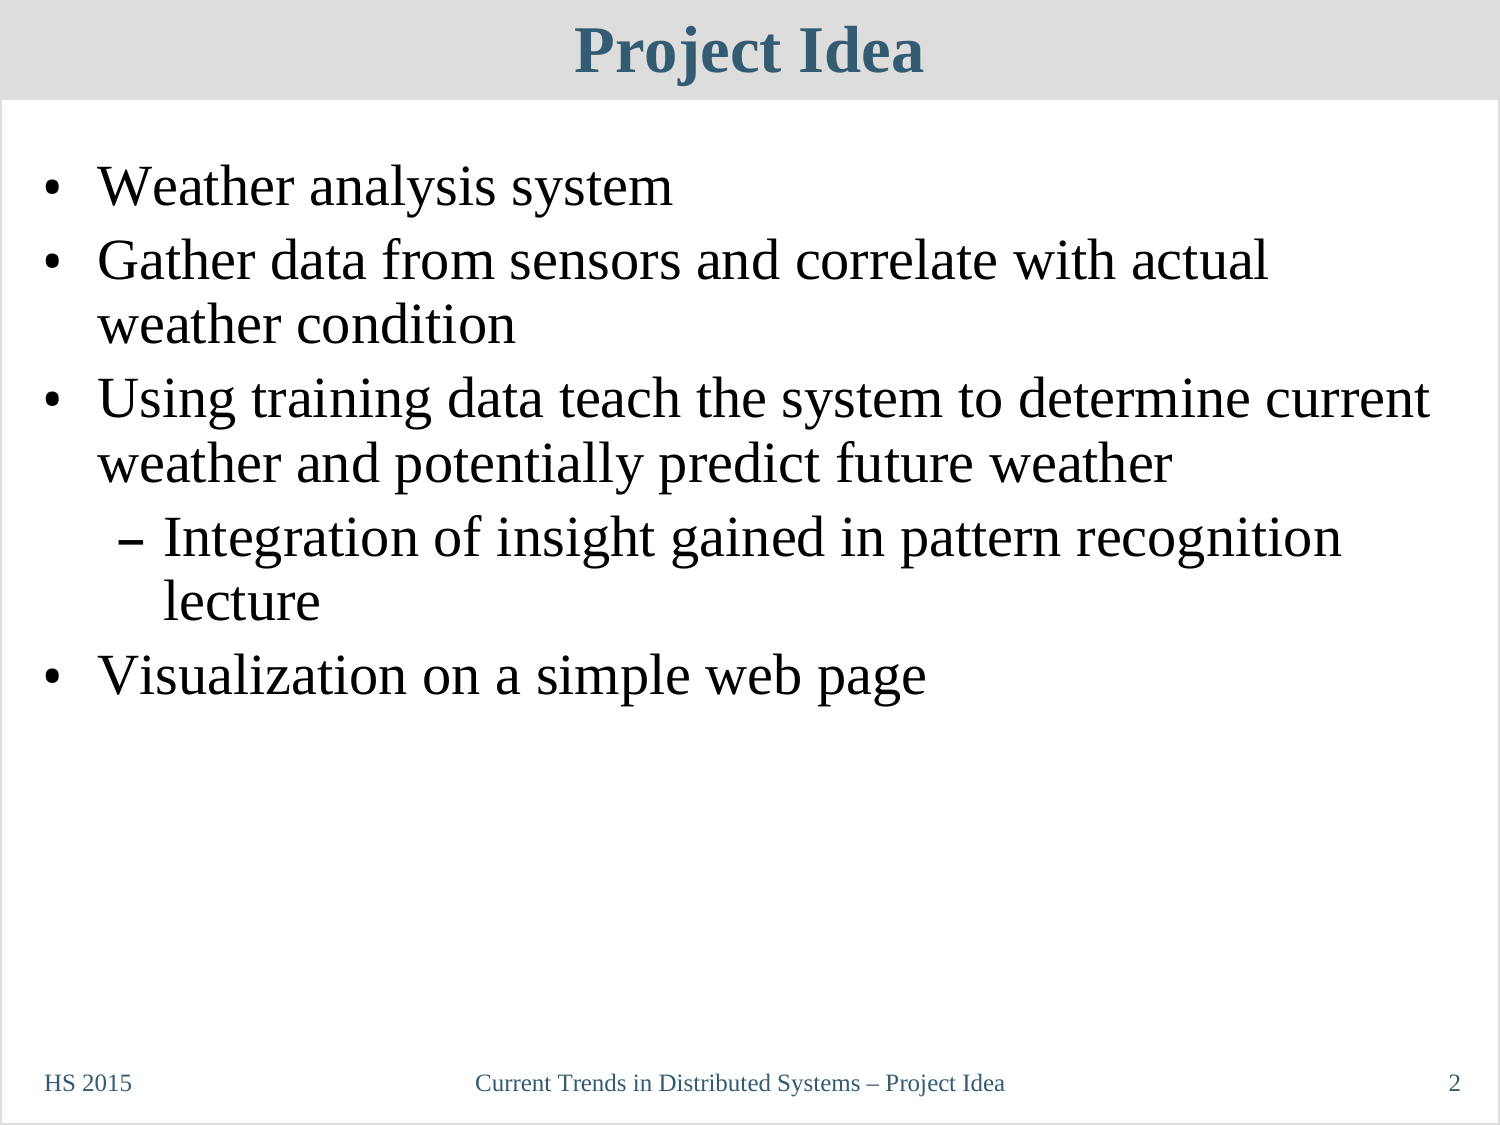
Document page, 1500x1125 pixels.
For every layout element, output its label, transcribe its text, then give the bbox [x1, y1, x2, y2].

title Project Idea [0, 0, 1500, 100]
text_box <Nummer> [1375, 1058, 1477, 1097]
text_box Current Trends in Distributed Systems – Project Idea [300, 1058, 1201, 1107]
text_box HS 2015 [29, 1058, 195, 1097]
list Weather analysis system Gather data from sensors and correlate with actual weather condition Using training data teach the system to determine current weather and potentially predict future weather Integration of insight gained in pattern recognition lecture Visualization on a simple web page [26, 145, 1477, 1034]
